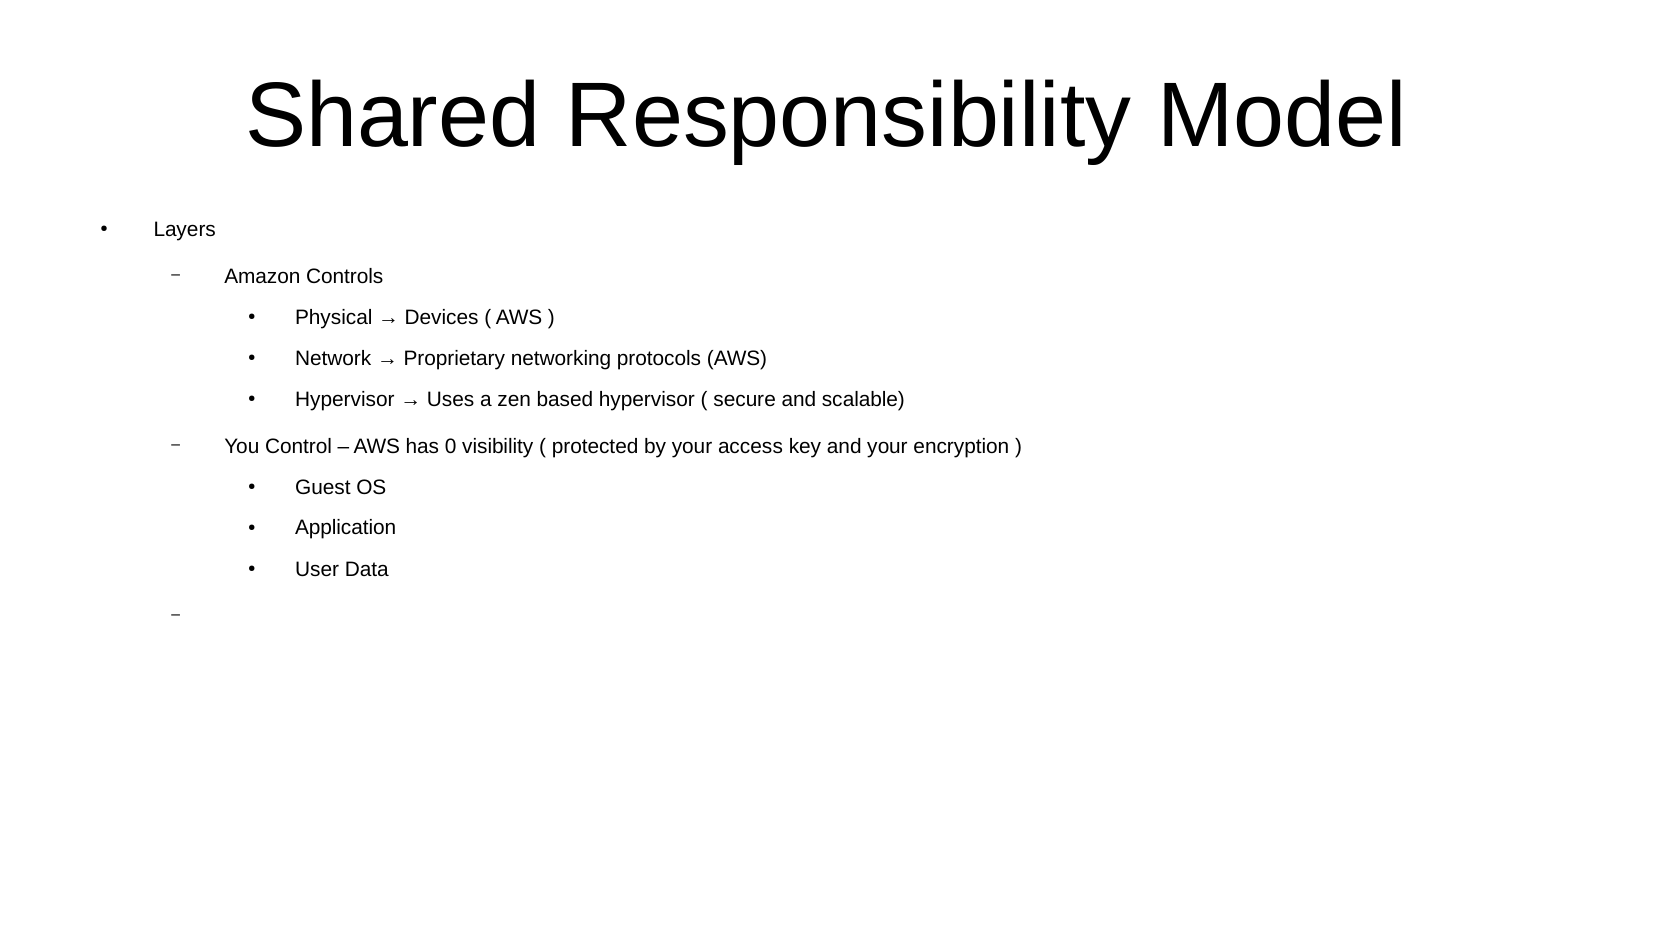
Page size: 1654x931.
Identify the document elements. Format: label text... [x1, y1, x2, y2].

title Shared Responsibility Model [82, 37, 1571, 193]
list Layers Amazon Controls Physical → Devices ( AWS ) Network → Proprietary networking protocols (AWS) Hypervisor → Uses a zen based hypervisor ( secure and scalable) You Control – AWS has 0 visibility ( protected by your access key and your encryption ) Guest OS Application User Data [82, 217, 1636, 916]
